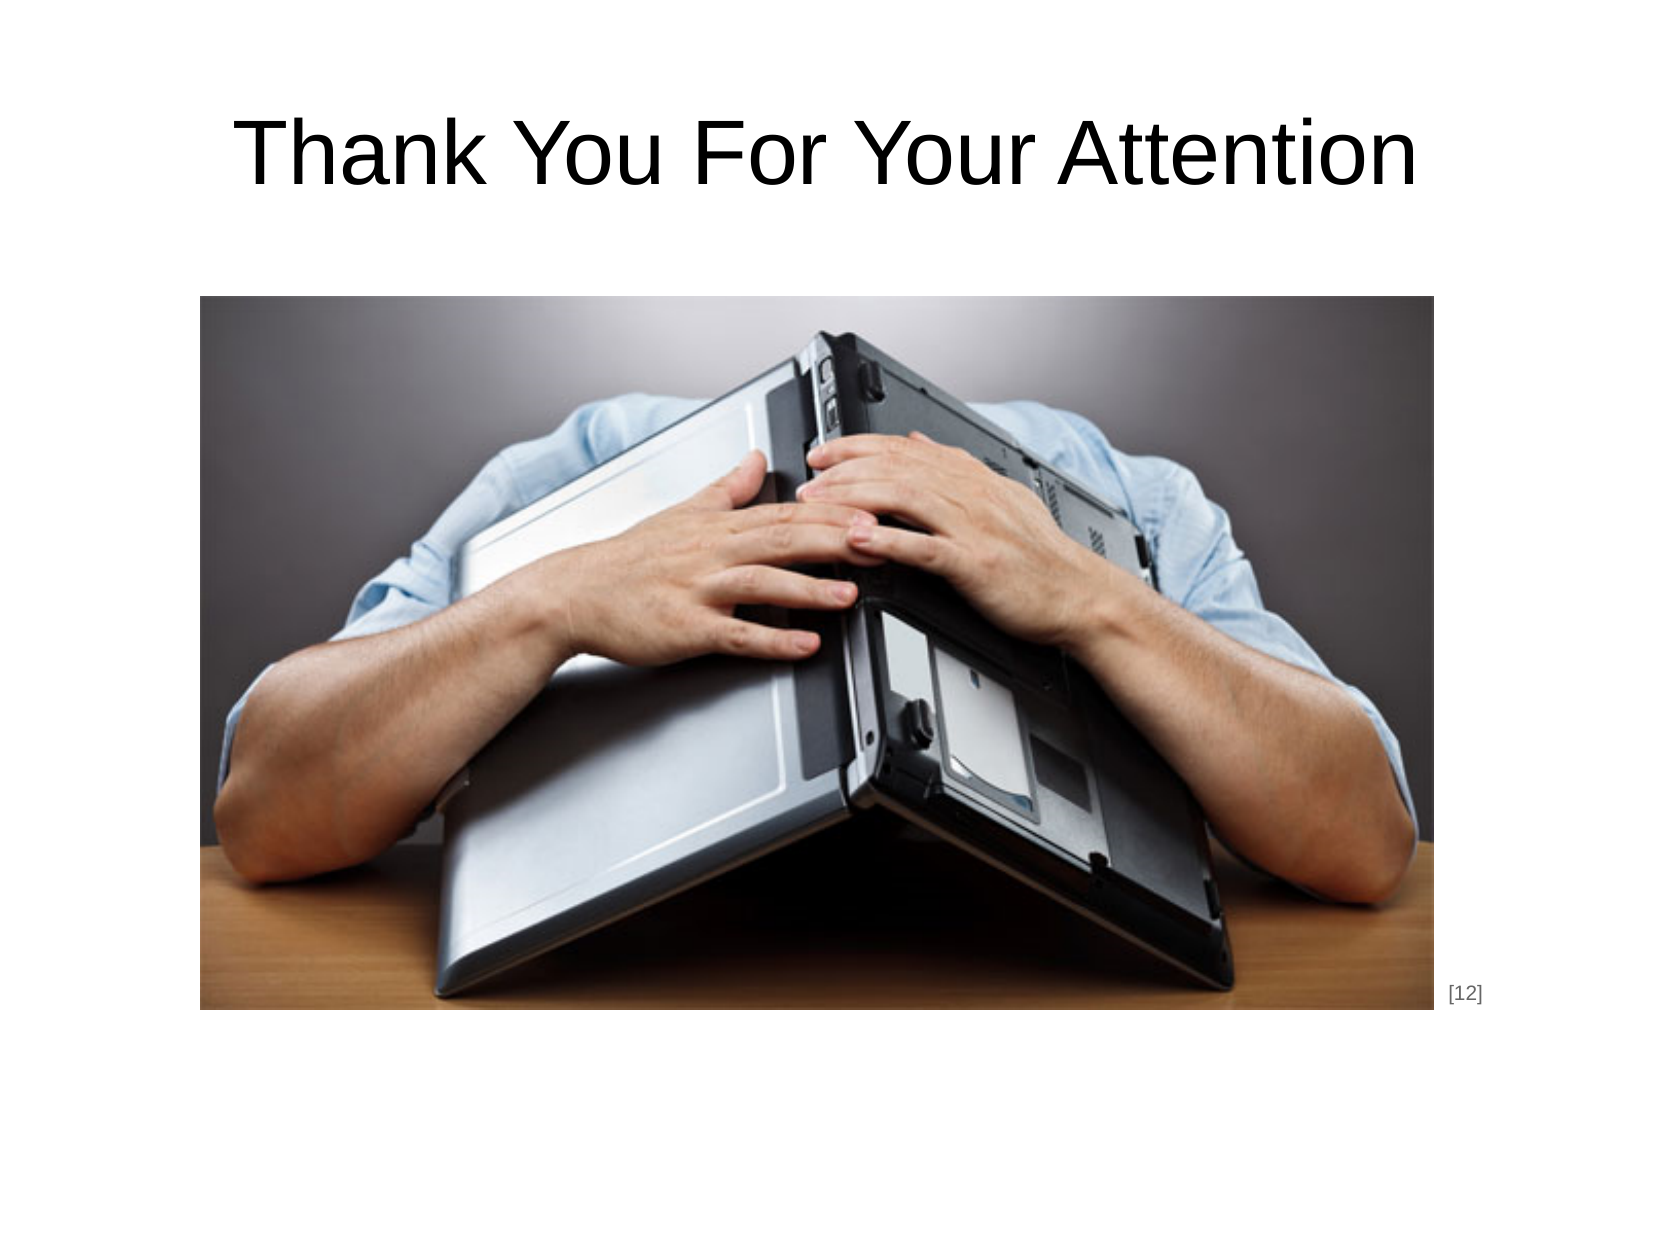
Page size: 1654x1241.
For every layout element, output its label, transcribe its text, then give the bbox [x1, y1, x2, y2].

title Thank You For Your Attention [82, 49, 1571, 257]
text_box [12] [1433, 974, 1498, 1013]
picture [200, 296, 1434, 1010]
